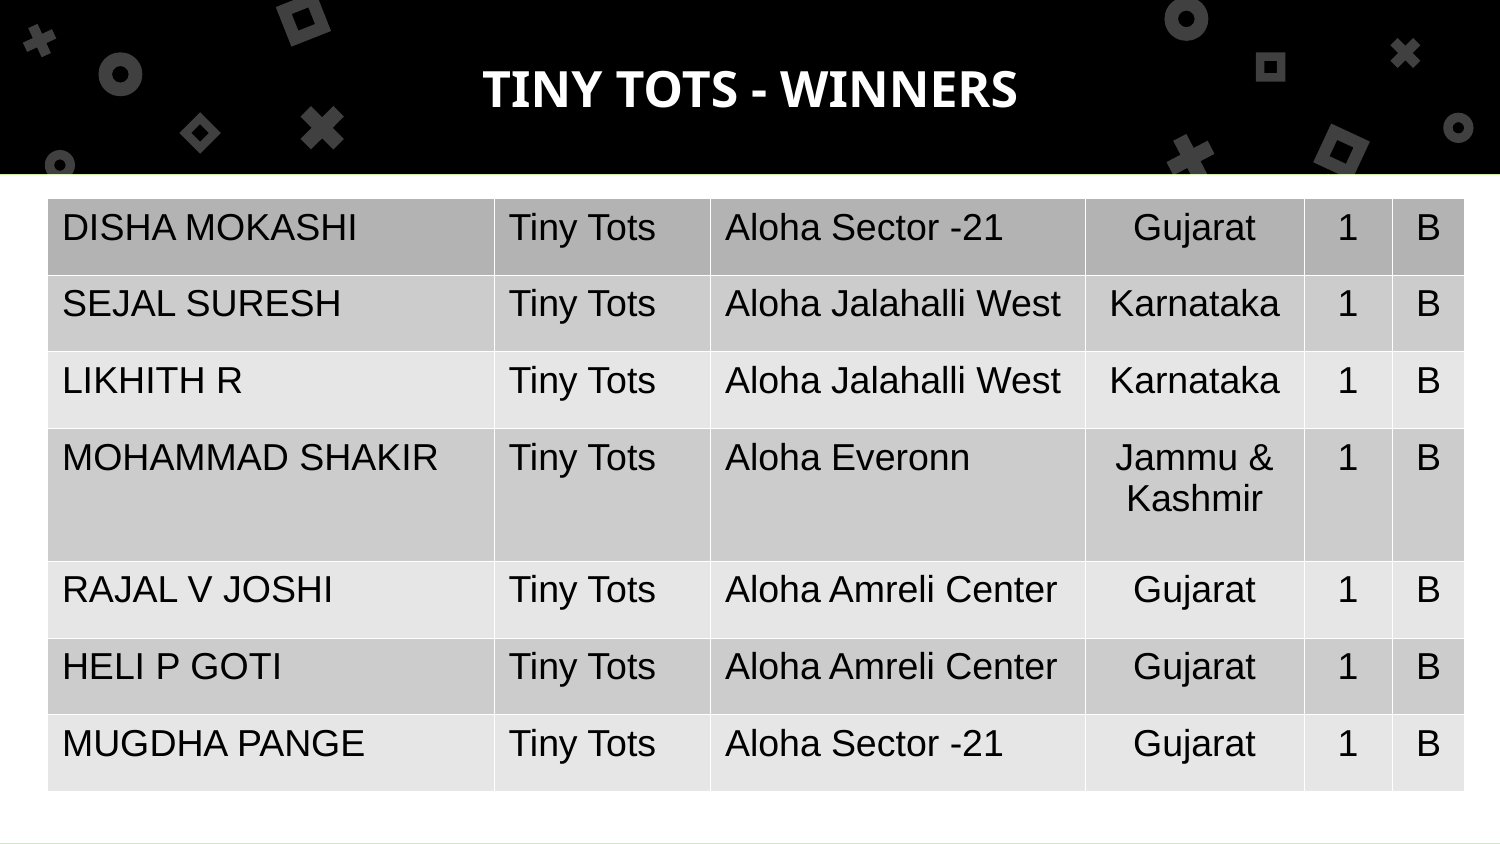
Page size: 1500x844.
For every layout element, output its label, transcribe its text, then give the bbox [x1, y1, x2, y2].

table_cell B [1393, 562, 1464, 638]
table_cell Tiny Tots [495, 715, 710, 791]
table_cell Aloha Jalahalli West [711, 352, 1085, 428]
table_cell Aloha Amreli Center [711, 639, 1085, 714]
table_cell 1 [1305, 562, 1392, 638]
table_cell MOHAMMAD SHAKIR [48, 429, 494, 561]
table_cell Aloha Amreli Center [711, 562, 1085, 638]
table_cell Karnataka [1086, 276, 1304, 351]
table_cell Aloha Everonn [711, 429, 1085, 561]
text_box TINY TOTS - WINNERS [75, 0, 1425, 175]
table_cell Jammu & Kashmir [1086, 429, 1304, 561]
table_cell Tiny Tots [495, 639, 710, 714]
table_cell 1 [1305, 639, 1392, 714]
table_cell 1 [1305, 352, 1392, 428]
table_cell Tiny Tots [495, 352, 710, 428]
table_cell B [1393, 429, 1464, 561]
table_cell B [1393, 639, 1464, 714]
table_cell Tiny Tots [495, 429, 710, 561]
table_header DISHA MOKASHI [48, 199, 494, 275]
table_cell B [1393, 276, 1464, 351]
table_cell 1 [1305, 276, 1392, 351]
table_cell MUGDHA PANGE [48, 715, 494, 791]
table_cell Tiny Tots [495, 276, 710, 351]
table_cell B [1393, 352, 1464, 428]
table_header Aloha Sector -21 [711, 199, 1085, 275]
table_cell RAJAL V JOSHI [48, 562, 494, 638]
table_header Gujarat [1086, 199, 1304, 275]
table_cell Karnataka [1086, 352, 1304, 428]
table_cell 1 [1305, 715, 1392, 791]
table_header 1 [1305, 199, 1392, 275]
table_cell Gujarat [1086, 562, 1304, 638]
table_cell Tiny Tots [495, 562, 710, 638]
table_cell Aloha Jalahalli West [711, 276, 1085, 351]
table_cell Gujarat [1086, 639, 1304, 714]
table_header B [1393, 199, 1464, 275]
table_cell LIKHITH R [48, 352, 494, 428]
table_cell Gujarat [1086, 715, 1304, 791]
table_cell SEJAL SURESH [48, 276, 494, 351]
table_header Tiny Tots [495, 199, 710, 275]
table_cell B [1393, 715, 1464, 791]
table_cell 1 [1305, 429, 1392, 561]
table_cell HELI P GOTI [48, 639, 494, 714]
table_cell Aloha Sector -21 [711, 715, 1085, 791]
